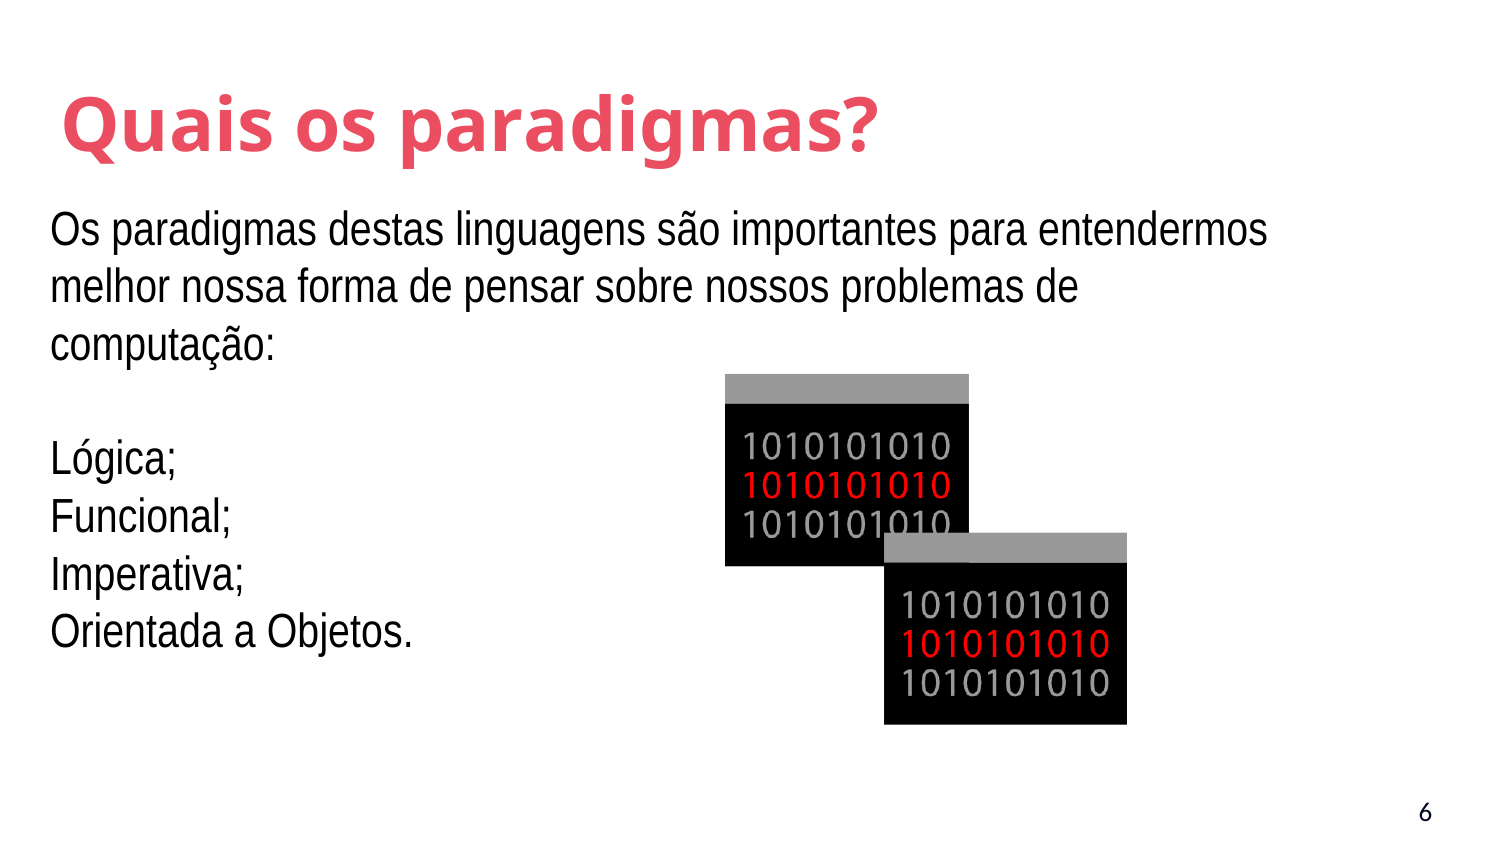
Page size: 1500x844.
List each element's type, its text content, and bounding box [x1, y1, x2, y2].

text_box Quais os paradigmas? [45, 47, 1395, 318]
slide_number 6 [1403, 779, 1494, 844]
picture [725, 348, 1127, 750]
